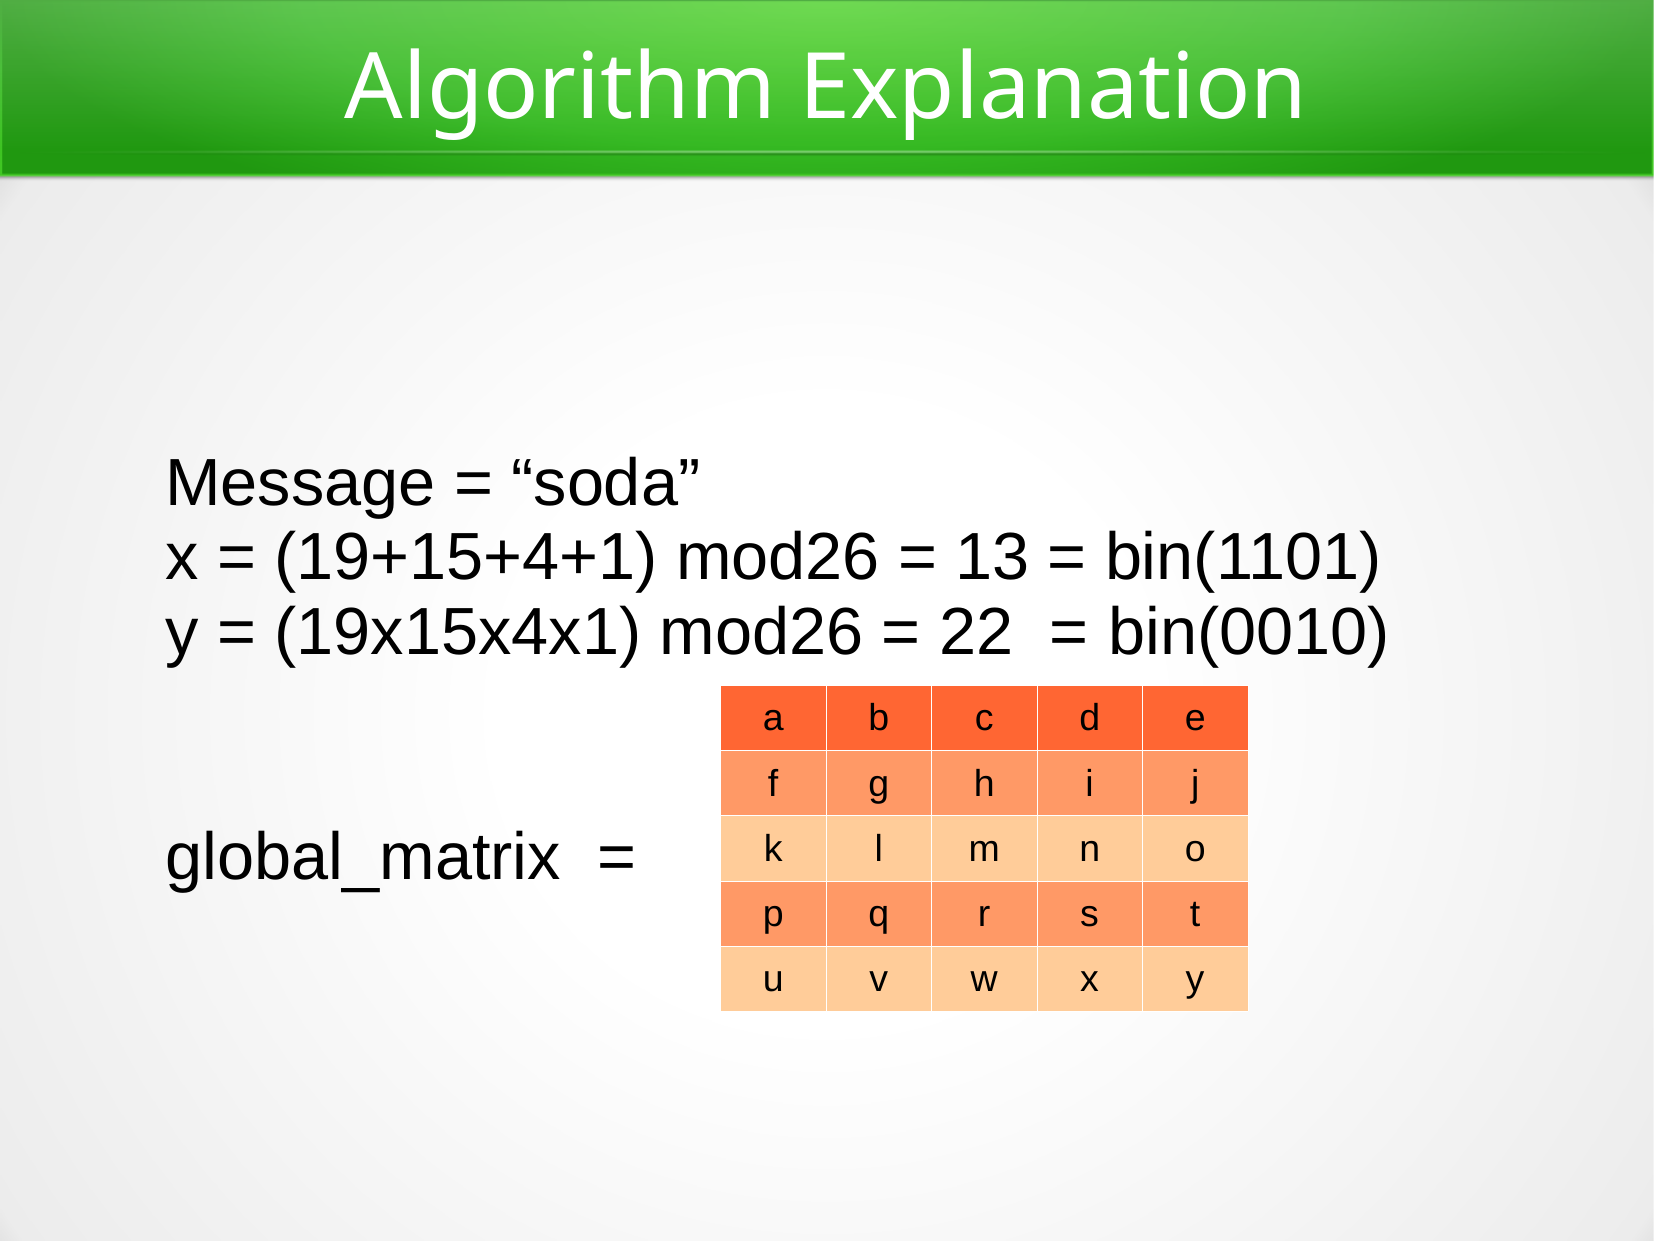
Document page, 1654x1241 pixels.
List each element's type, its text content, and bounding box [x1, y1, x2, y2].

table_cell r [932, 882, 1037, 946]
table_cell y [1143, 947, 1248, 1011]
table_header e [1143, 686, 1248, 750]
table_cell k [721, 816, 826, 881]
table_cell n [1038, 816, 1142, 881]
table_cell f [721, 751, 826, 815]
picture [0, 0, 1654, 1241]
table_header a [721, 686, 826, 750]
table_cell j [1143, 751, 1248, 815]
table_cell l [827, 816, 931, 881]
table_cell p [721, 882, 826, 946]
table_cell h [932, 751, 1037, 815]
table_cell t [1143, 882, 1248, 946]
table_cell i [1038, 751, 1142, 815]
table_cell w [932, 947, 1037, 1011]
title Algorithm Explanation [82, 11, 1571, 154]
table_cell u [721, 947, 826, 1011]
table_header d [1038, 686, 1142, 750]
table_cell x [1038, 947, 1142, 1011]
subtitle Message = “soda” x = (19+15+4+1) mod26 = 13 = bin(1101) y = (19x15x4x1) mod26 = 22 = bin(0010) global_matrix = [165, 295, 1654, 1015]
table_cell m [932, 816, 1037, 881]
table_cell v [827, 947, 931, 1011]
table_cell s [1038, 882, 1142, 946]
table_cell q [827, 882, 931, 946]
table_cell g [827, 751, 931, 815]
table_cell o [1143, 816, 1248, 881]
table_header c [932, 686, 1037, 750]
table_header b [827, 686, 931, 750]
